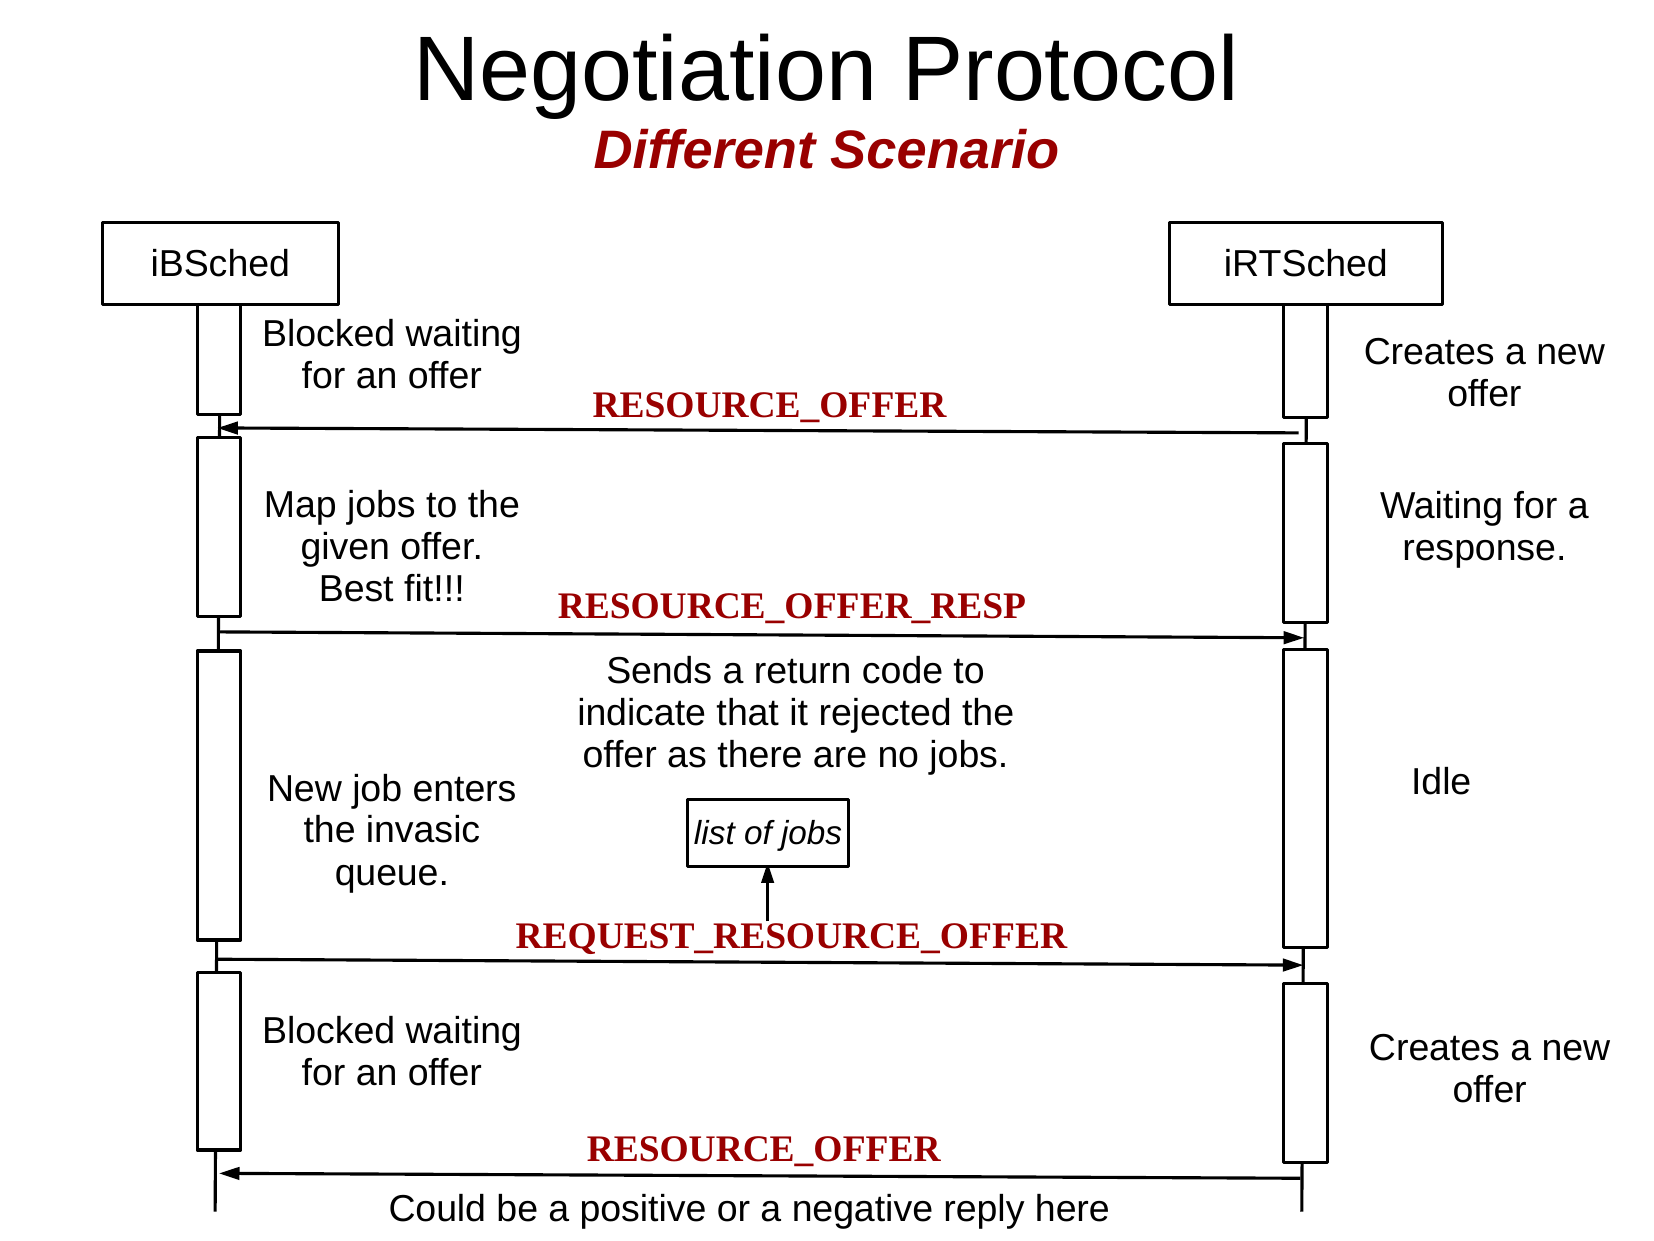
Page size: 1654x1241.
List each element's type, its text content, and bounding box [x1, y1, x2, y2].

text_box Blocked waiting for an offer [241, 1001, 544, 1127]
text_box iRTSched [1169, 222, 1443, 305]
text_box Creates a new offer [1333, 323, 1636, 427]
text_box [1283, 304, 1328, 418]
text_box RESOURCE_OFFER_RESP [531, 577, 1053, 629]
text_box RESOURCE_OFFER [525, 1120, 1003, 1172]
text_box Creates a new offer [1338, 1019, 1641, 1122]
text_box Could be a positive or a negative reply here [363, 1180, 1135, 1238]
title Negotiation Protocol Different Scenario [82, 17, 1571, 181]
text_box REQUEST_RESOURCE_OFFER [478, 908, 1105, 960]
text_box New job enters the invasic queue. [240, 759, 544, 885]
text_box [197, 437, 241, 617]
text_box [1283, 983, 1328, 1163]
text_box Blocked waiting for an offer [240, 304, 544, 430]
text_box RESOURCE_OFFER [544, 376, 1009, 428]
text_box [197, 972, 241, 1151]
text_box [1283, 443, 1328, 623]
text_box [197, 650, 241, 941]
text_box Sends a return code to indicate that it rejected the offer as there are no jobs. [543, 642, 1048, 774]
text_box Waiting for a response. [1333, 476, 1636, 574]
text_box iBSched [102, 222, 339, 305]
text_box [197, 304, 240, 415]
text_box Map jobs to the given offer. Best fit!!! [240, 476, 544, 602]
text_box [1283, 649, 1328, 948]
text_box Idle [1357, 752, 1525, 815]
text_box list of jobs [687, 799, 849, 867]
